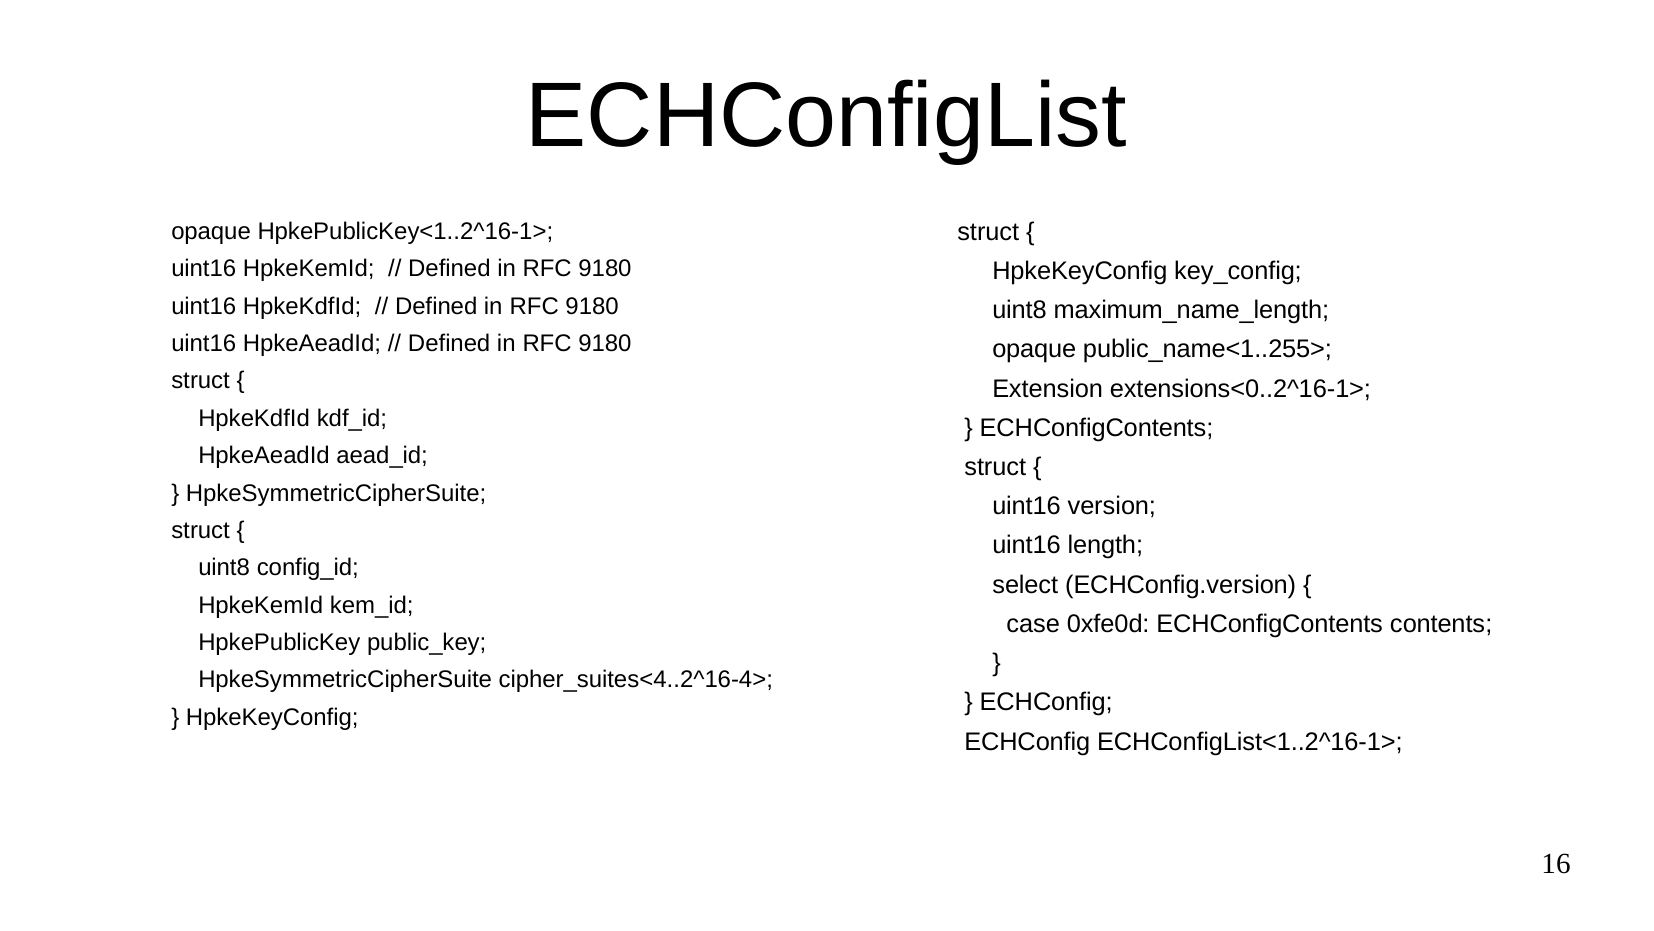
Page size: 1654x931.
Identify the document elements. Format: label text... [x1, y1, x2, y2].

list opaque HpkePublicKey<1..2^16-1>; uint16 HpkeKemId; // Defined in RFC 9180 uint16 HpkeKdfId; // Defined in RFC 9180 uint16 HpkeAeadId; // Defined in RFC 9180 struct { HpkeKdfId kdf_id; HpkeAeadId aead_id; } HpkeSymmetricCipherSuite; struct { uint8 config_id; HpkeKemId kem_id; HpkePublicKey public_key; HpkeSymmetricCipherSuite cipher_suites<4..2^16-4>; } HpkeKeyConfig; [124, 217, 780, 758]
list struct { HpkeKeyConfig key_config; uint8 maximum_name_length; opaque public_name<1..255>; Extension extensions<0..2^16-1>; } ECHConfigContents; struct { uint16 version; uint16 length; select (ECHConfig.version) { case 0xfe0d: ECHConfigContents contents; } } ECHConfig; ECHConfig ECHConfigList<1..2^16-1>; [915, 217, 1571, 758]
title ECHConfigList [82, 37, 1571, 193]
